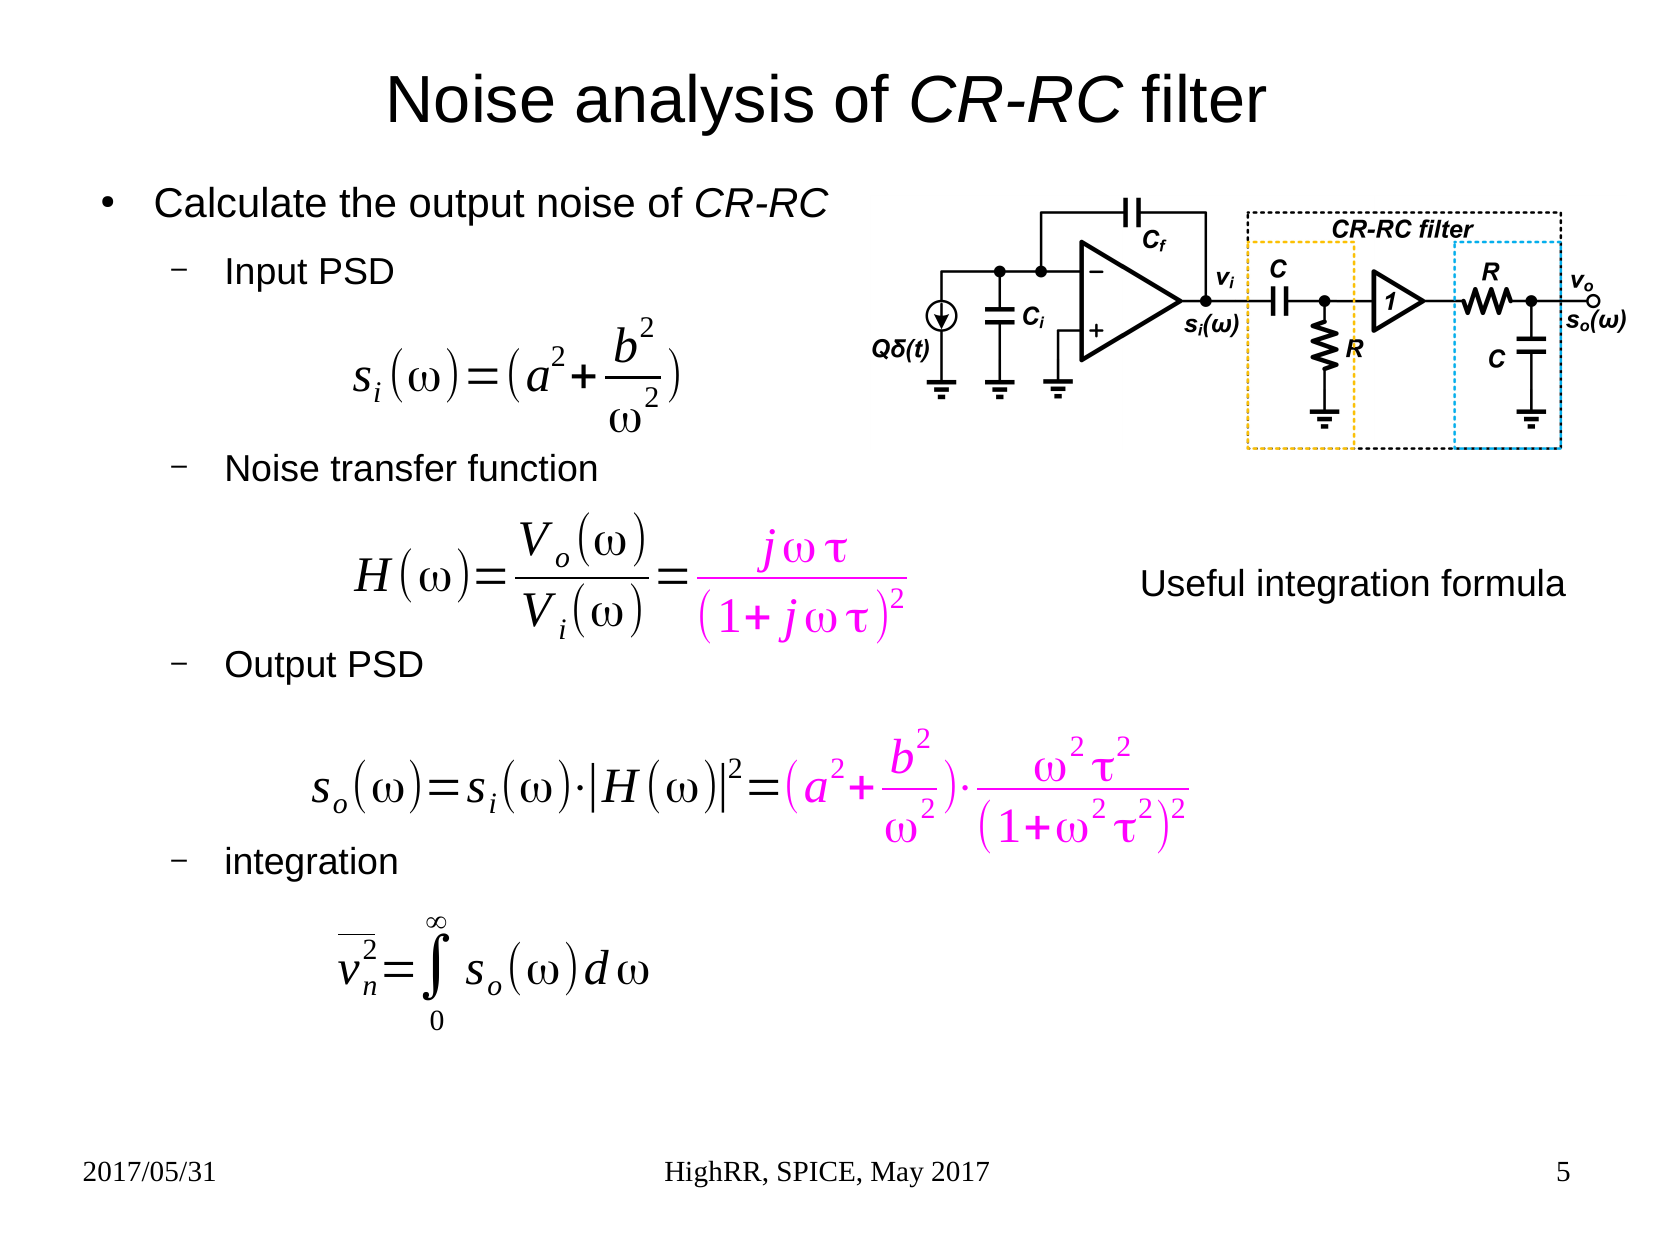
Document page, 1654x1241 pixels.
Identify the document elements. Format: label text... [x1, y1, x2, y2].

chart [345, 510, 916, 647]
list Calculate the output noise of CR-RC Input PSD Noise transfer function Output PSD integration [82, 180, 856, 1141]
chart [345, 310, 689, 435]
title Noise analysis of CR-RC filter [82, 49, 1571, 151]
chart [330, 915, 658, 1037]
picture [870, 195, 1627, 451]
chart [303, 722, 1198, 857]
text_box Useful integration formula [1125, 555, 1621, 612]
